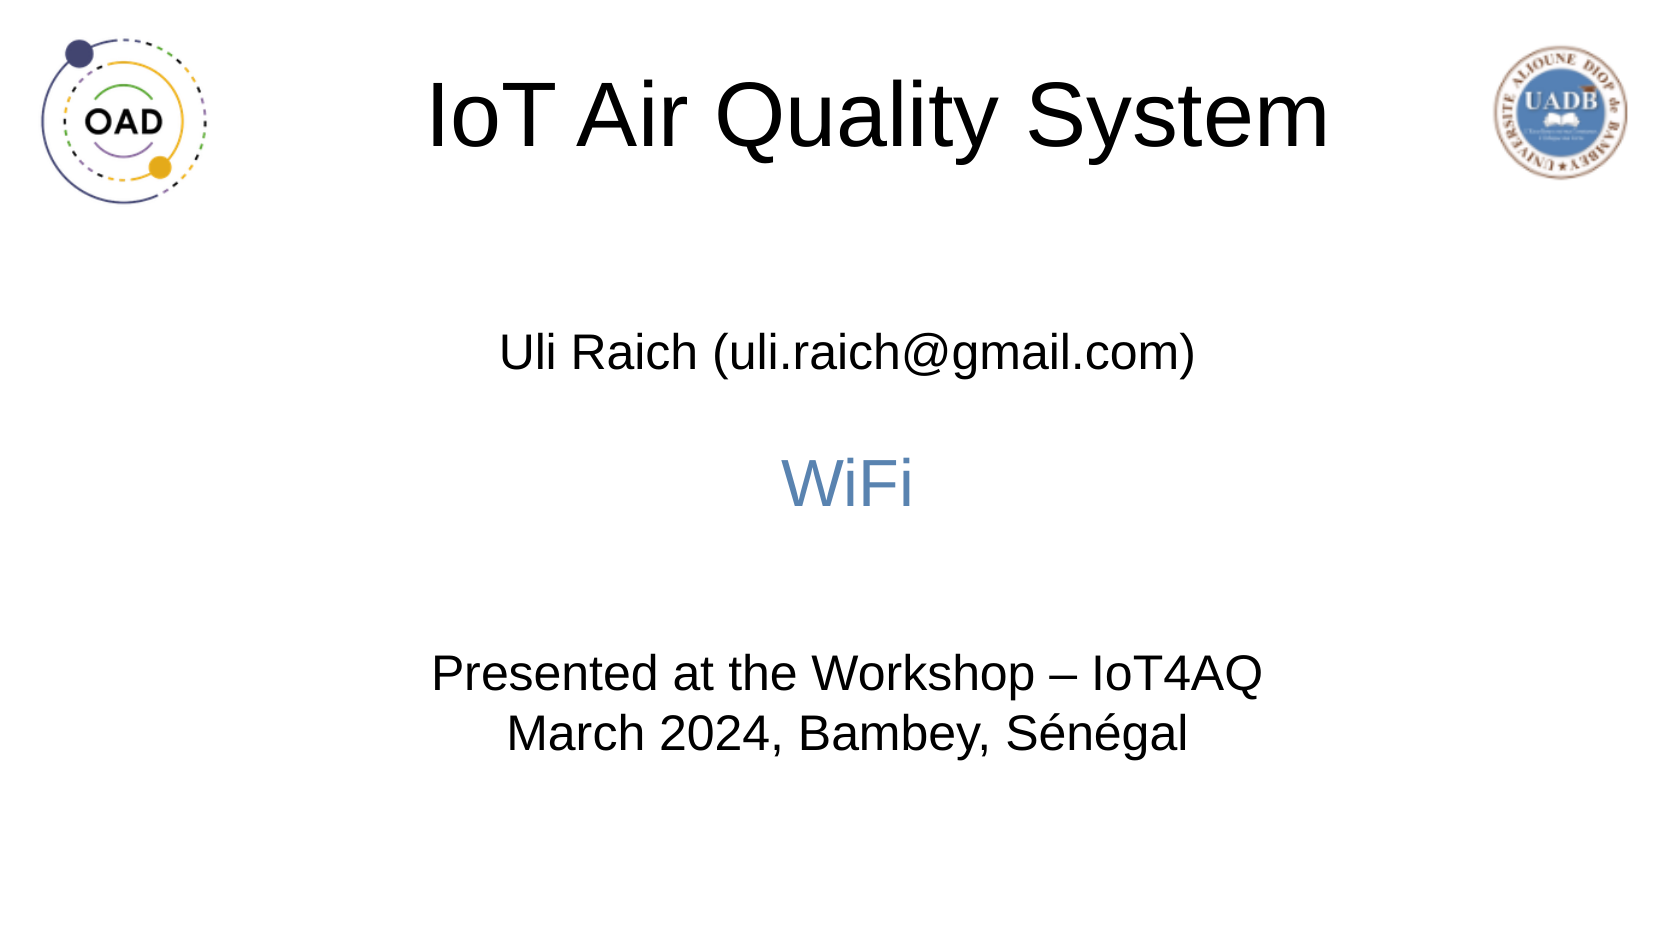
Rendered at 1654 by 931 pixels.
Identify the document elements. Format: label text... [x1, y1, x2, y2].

picture [0, 24, 242, 225]
picture [1482, 37, 1641, 188]
title IoT Air Quality System [295, 32, 1463, 188]
subtitle Uli Raich (uli.raich@gmail.com) WiFi Presented at the Workshop – IoT4AQ March 2024, Bambey, Sénégal [82, 217, 1613, 863]
